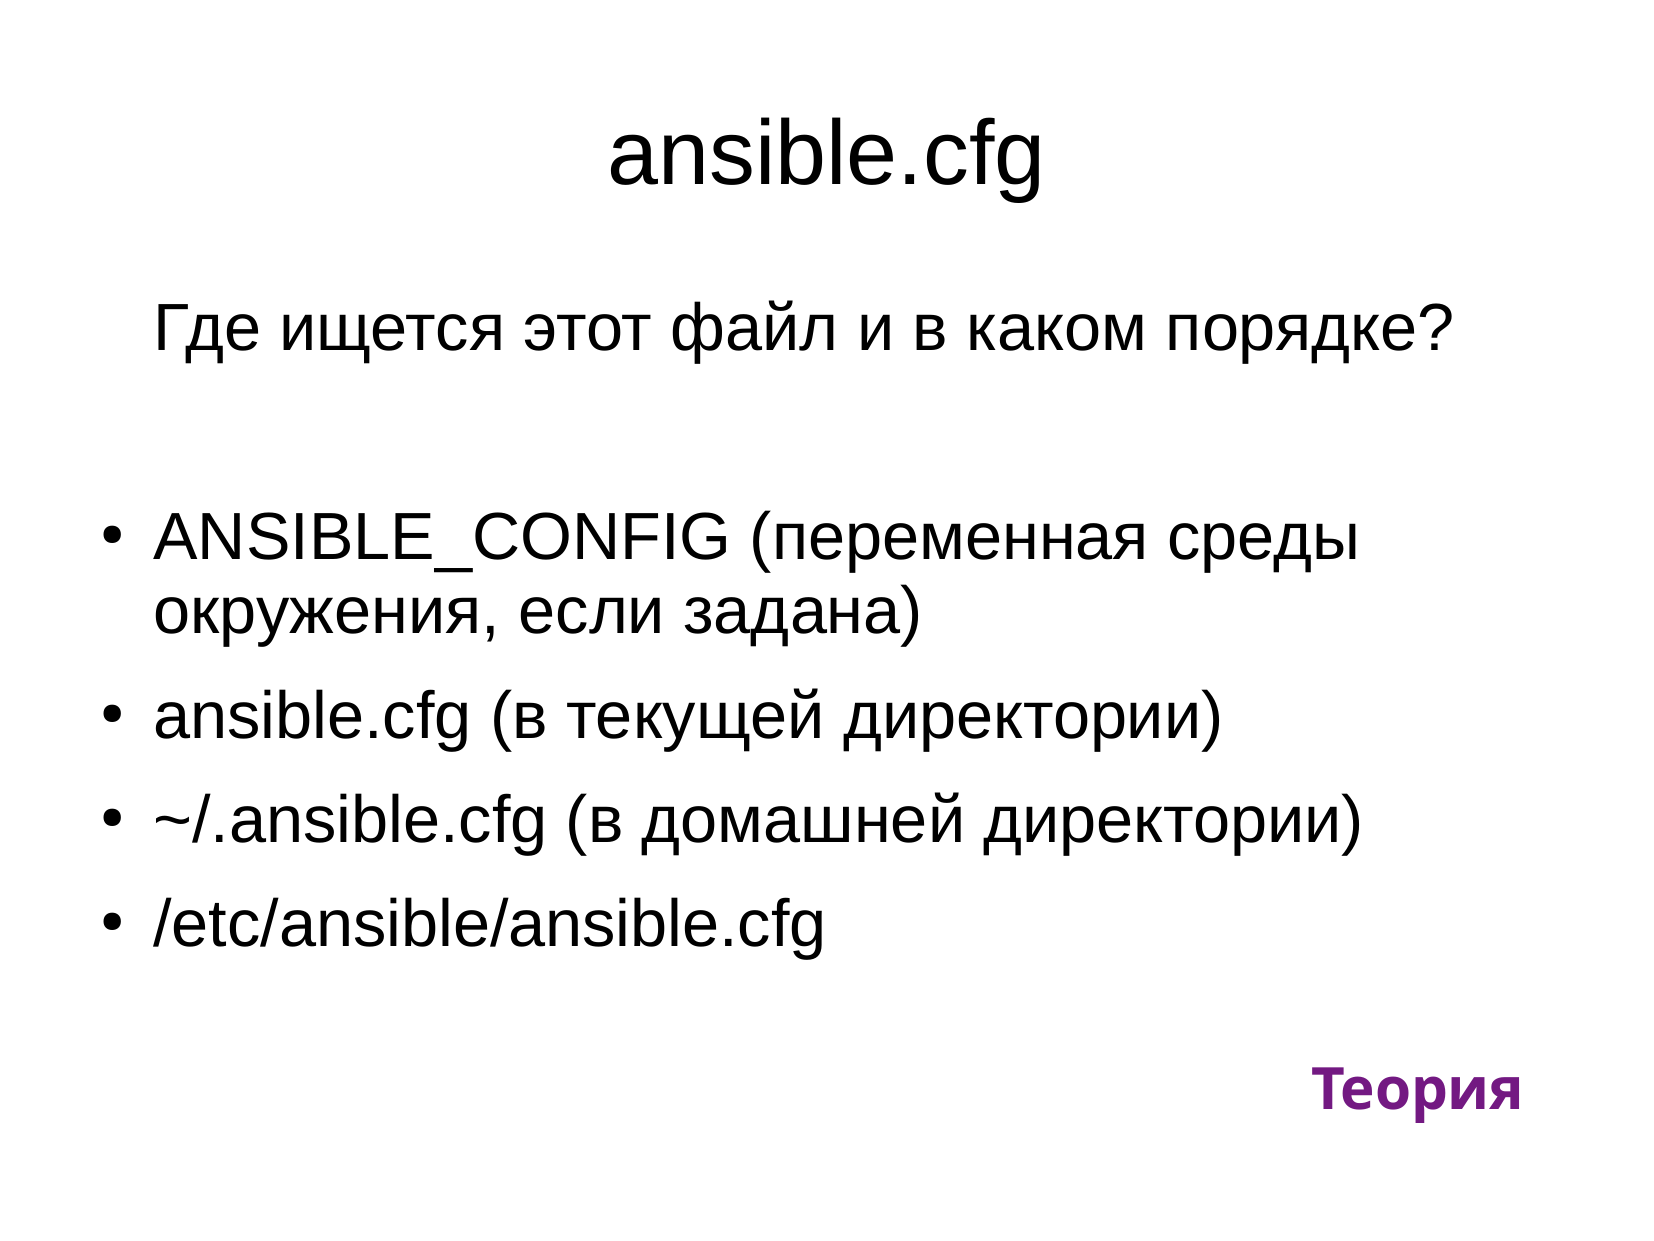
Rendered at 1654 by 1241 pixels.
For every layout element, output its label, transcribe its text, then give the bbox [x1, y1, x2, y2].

list Где ищется этот файл и в каком порядке? ANSIBLE_CONFIG (переменная среды окружения, если задана) ansible.cfg (в текущей директории) ~/.ansible.cfg (в домашней директории) /etc/ansible/ansible.cfg [82, 290, 1571, 1010]
title Теория [1311, 1051, 1595, 1123]
title ansible.cfg [82, 49, 1571, 257]
